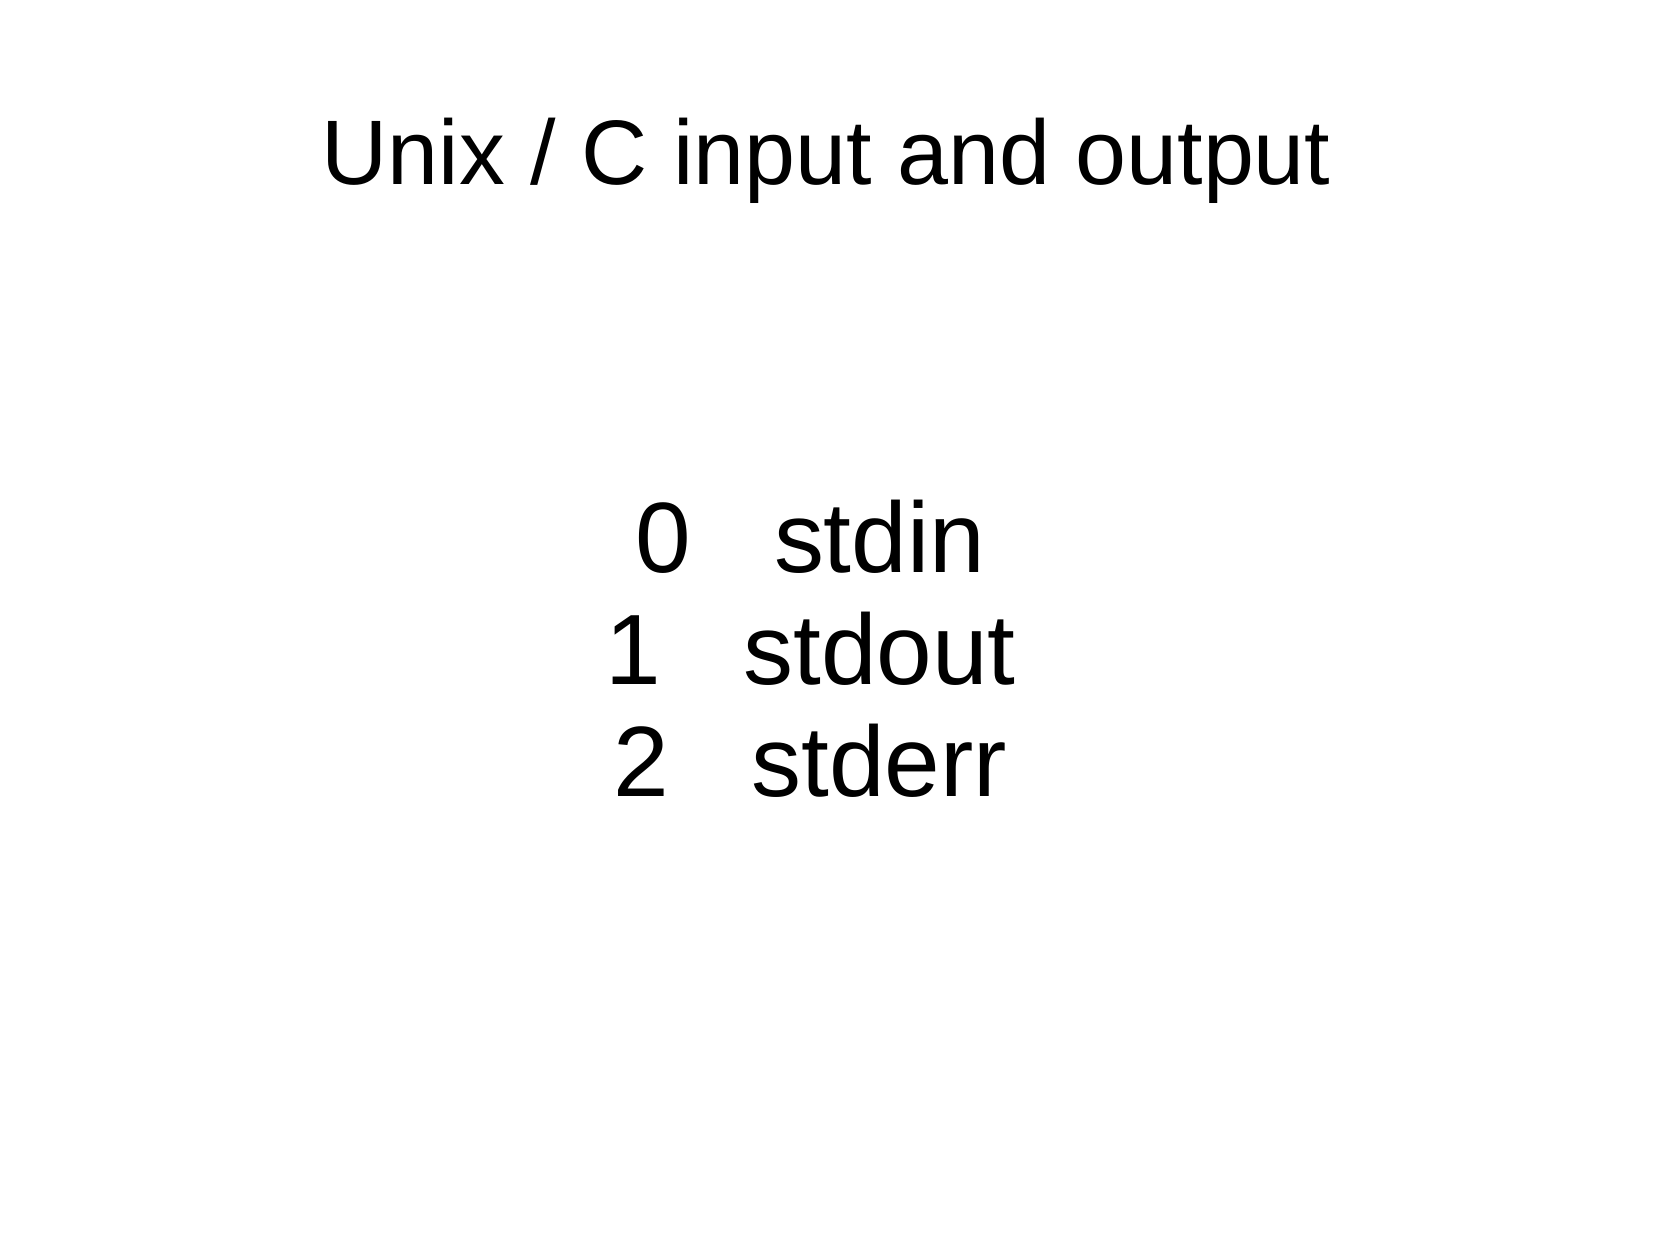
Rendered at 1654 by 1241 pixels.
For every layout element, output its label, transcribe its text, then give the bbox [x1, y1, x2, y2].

title Unix / C input and output [82, 49, 1571, 257]
text_box 0 stdin 1 stdout 2 stderr [82, 290, 1538, 1010]
